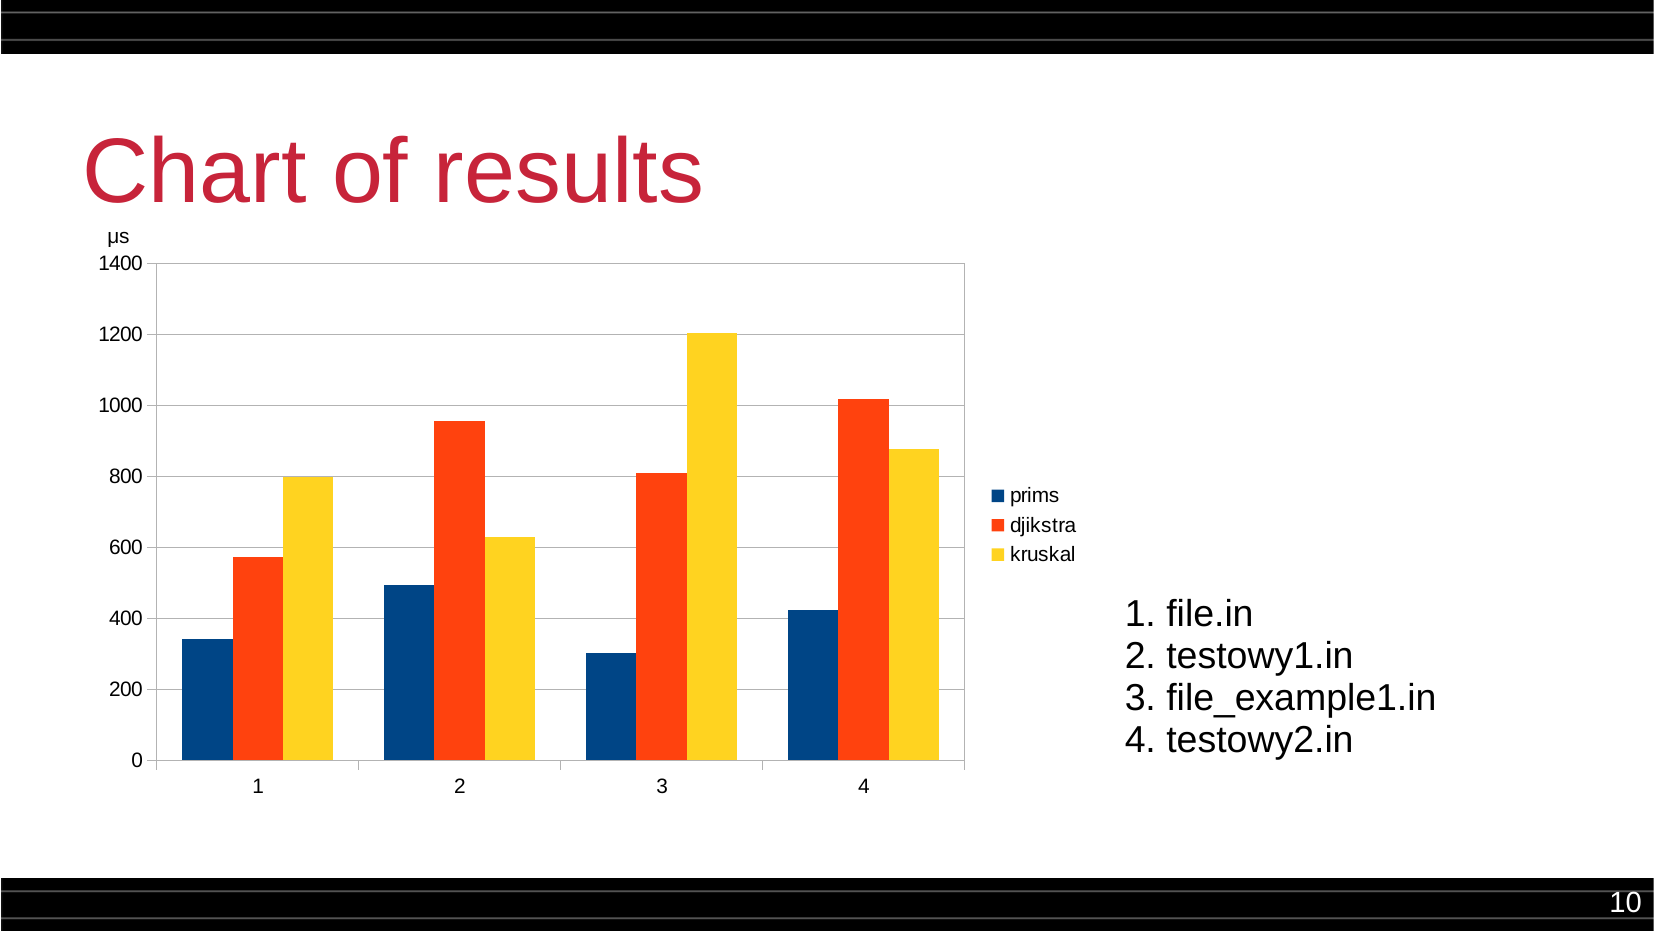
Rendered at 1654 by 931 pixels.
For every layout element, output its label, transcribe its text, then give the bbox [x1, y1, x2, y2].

picture [1, 0, 1654, 54]
text_box μs [92, 216, 145, 256]
text_box [135, 225, 165, 282]
text_box 1. file.in 2. testowy1.in 3. file_example1.in 4. testowy2.in [1110, 585, 1486, 768]
title Chart of results [82, 92, 1571, 249]
chart [77, 240, 1096, 811]
picture [1, 878, 1654, 931]
